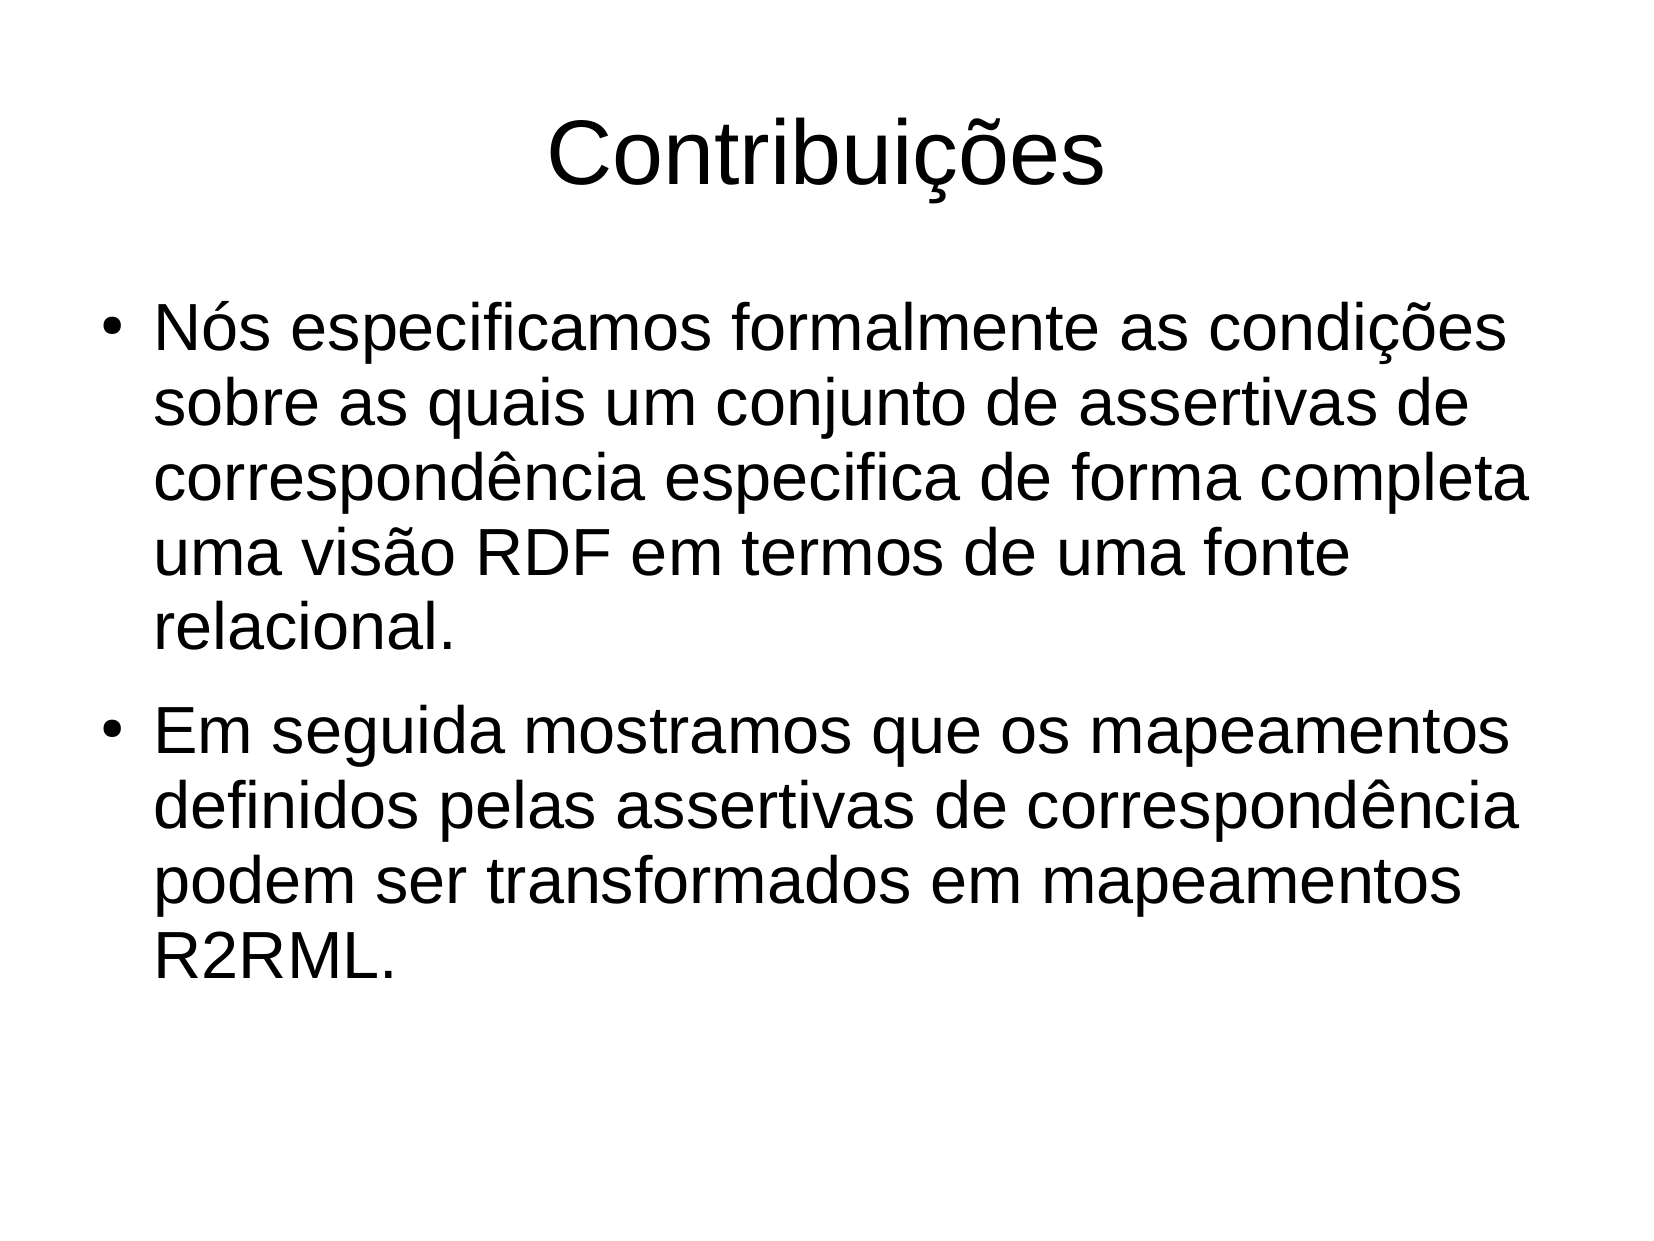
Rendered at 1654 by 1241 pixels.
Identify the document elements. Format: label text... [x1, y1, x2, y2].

list Nós especificamos formalmente as condições sobre as quais um conjunto de assertivas de correspondência especifica de forma completa uma visão RDF em termos de uma fonte relacional. Em seguida mostramos que os mapeamentos definidos pelas assertivas de correspondência podem ser transformados em mapeamentos R2RML. [82, 290, 1571, 1109]
title Contribuições [82, 49, 1571, 257]
